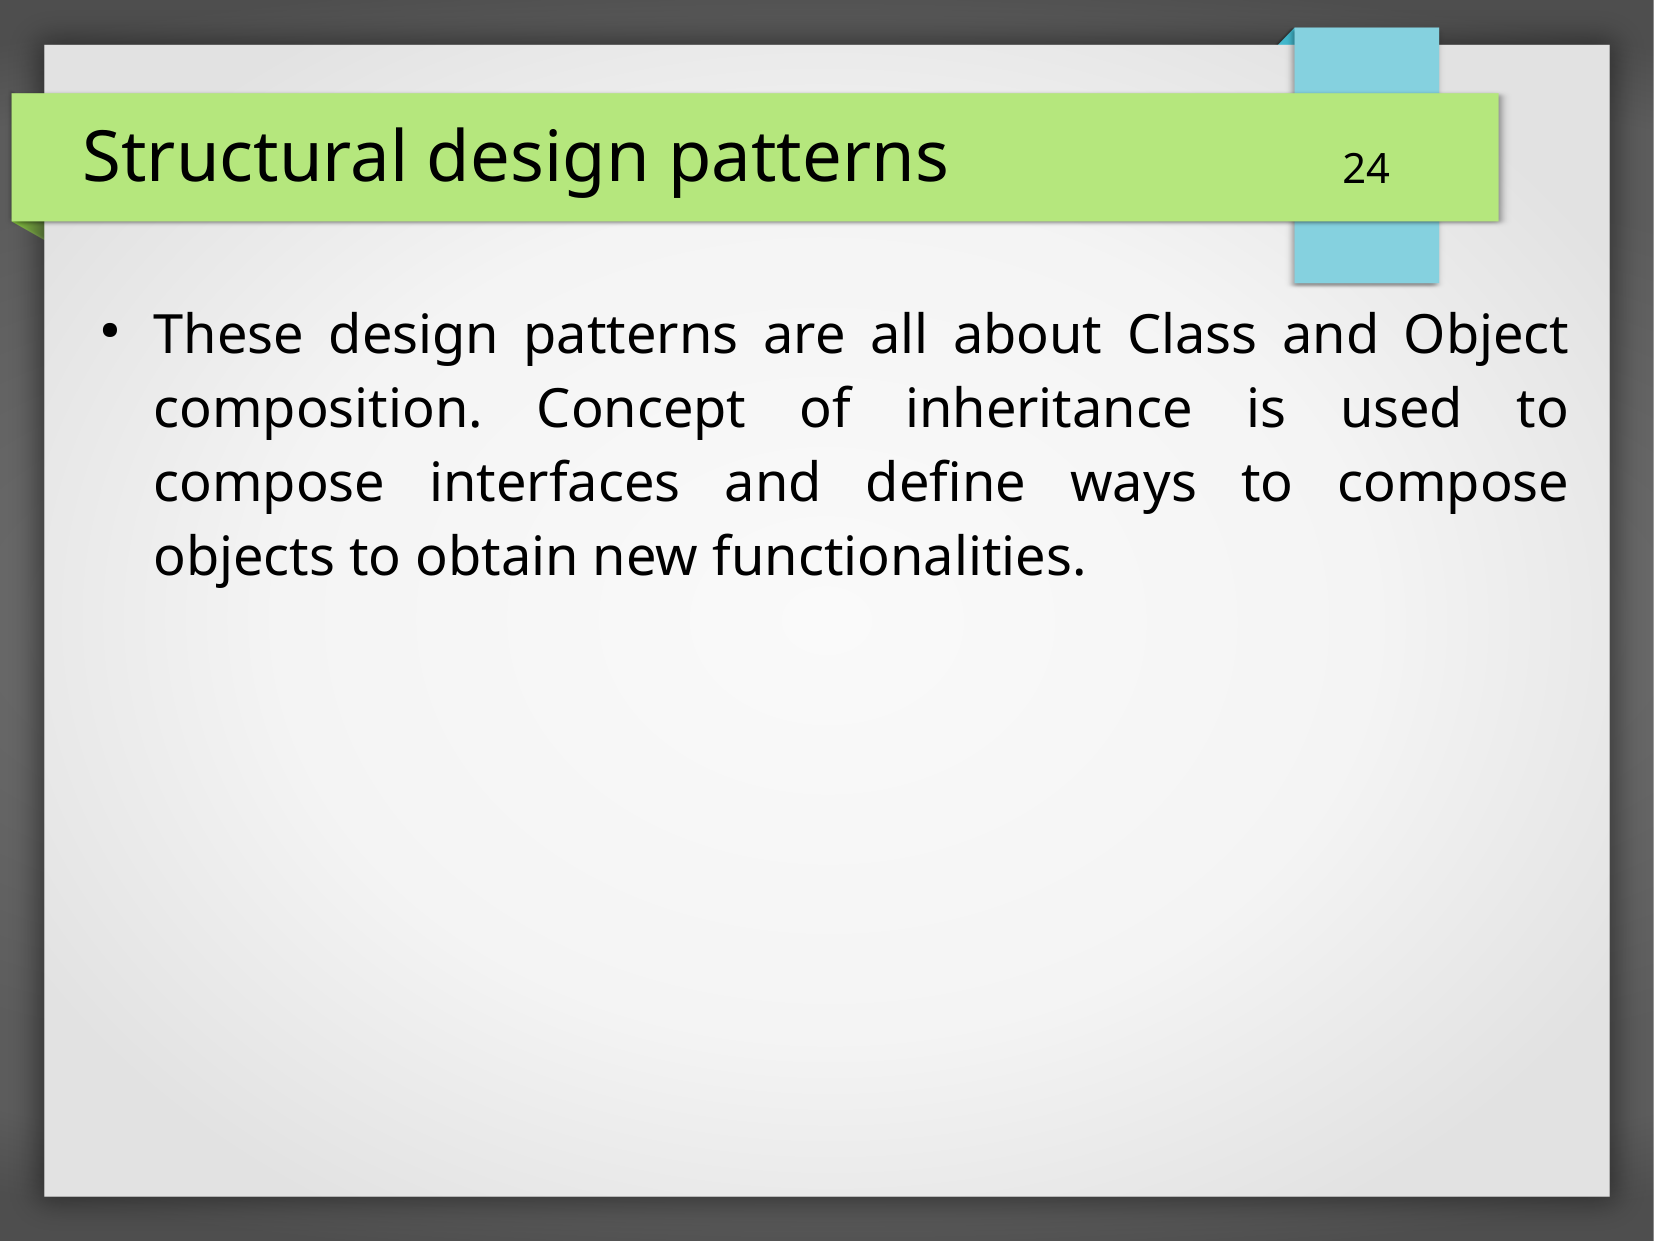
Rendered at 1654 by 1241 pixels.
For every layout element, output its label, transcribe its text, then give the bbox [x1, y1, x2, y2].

text_box <number> [1254, 131, 1479, 207]
picture [0, 0, 1654, 1241]
list These design patterns are all about Class and Object composition. Concept of inheritance is used to compose interfaces and define ways to compose objects to obtain new functionalities. [82, 295, 1571, 1015]
title Structural design patterns [82, 94, 1264, 213]
